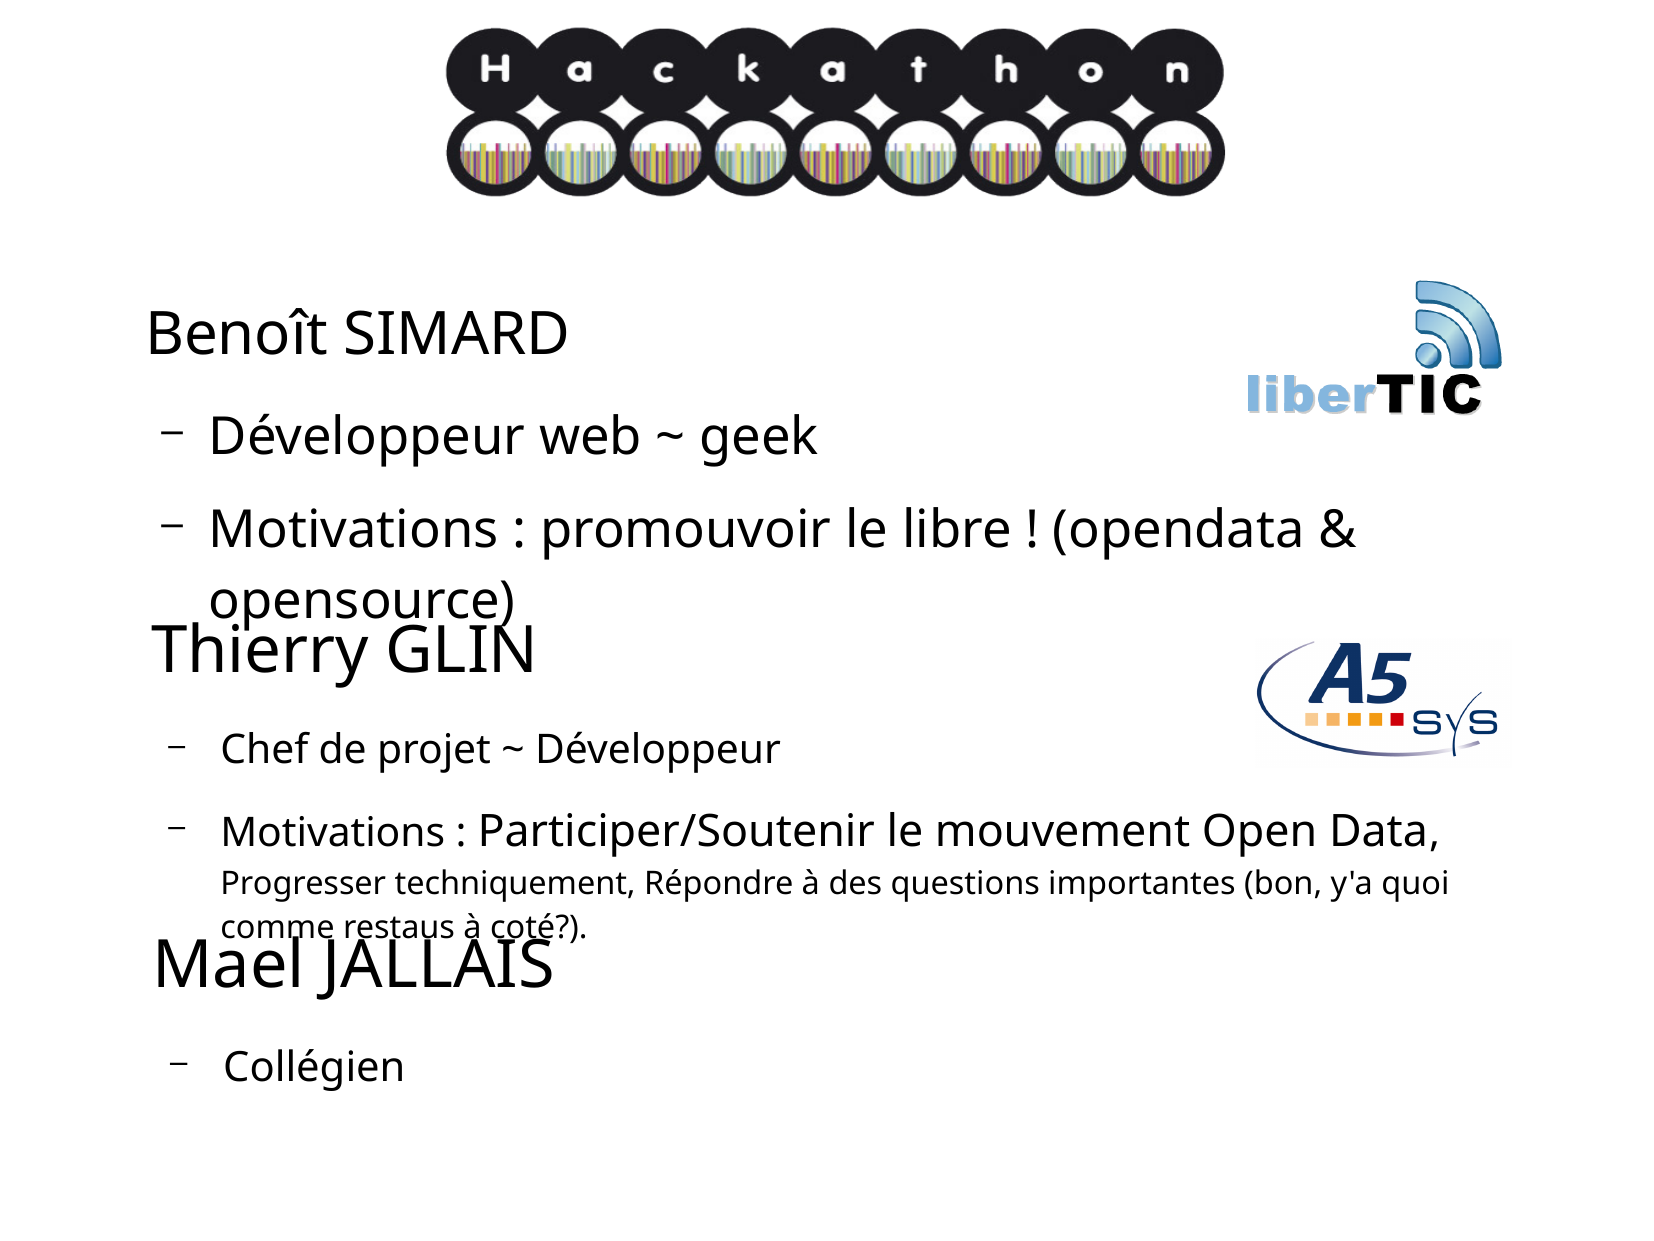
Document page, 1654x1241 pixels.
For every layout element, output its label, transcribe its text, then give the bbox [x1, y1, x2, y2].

picture [1255, 638, 1512, 768]
list Thierry GLIN Chef de projet ~ Développeur Motivations : Participer/Soutenir le mouvement Open Data, Progresser techniquement, Répondre à des questions importantes (bon, y'a quoi comme restaus à coté?). [81, 602, 1537, 916]
picture [1206, 259, 1538, 460]
picture [442, 23, 1229, 201]
list Mael JALLAIS Collégien [81, 916, 1537, 1111]
list Benoît SIMARD Développeur web ~ geek Motivations : promouvoir le libre ! (opendata & opensource) [81, 290, 1582, 638]
